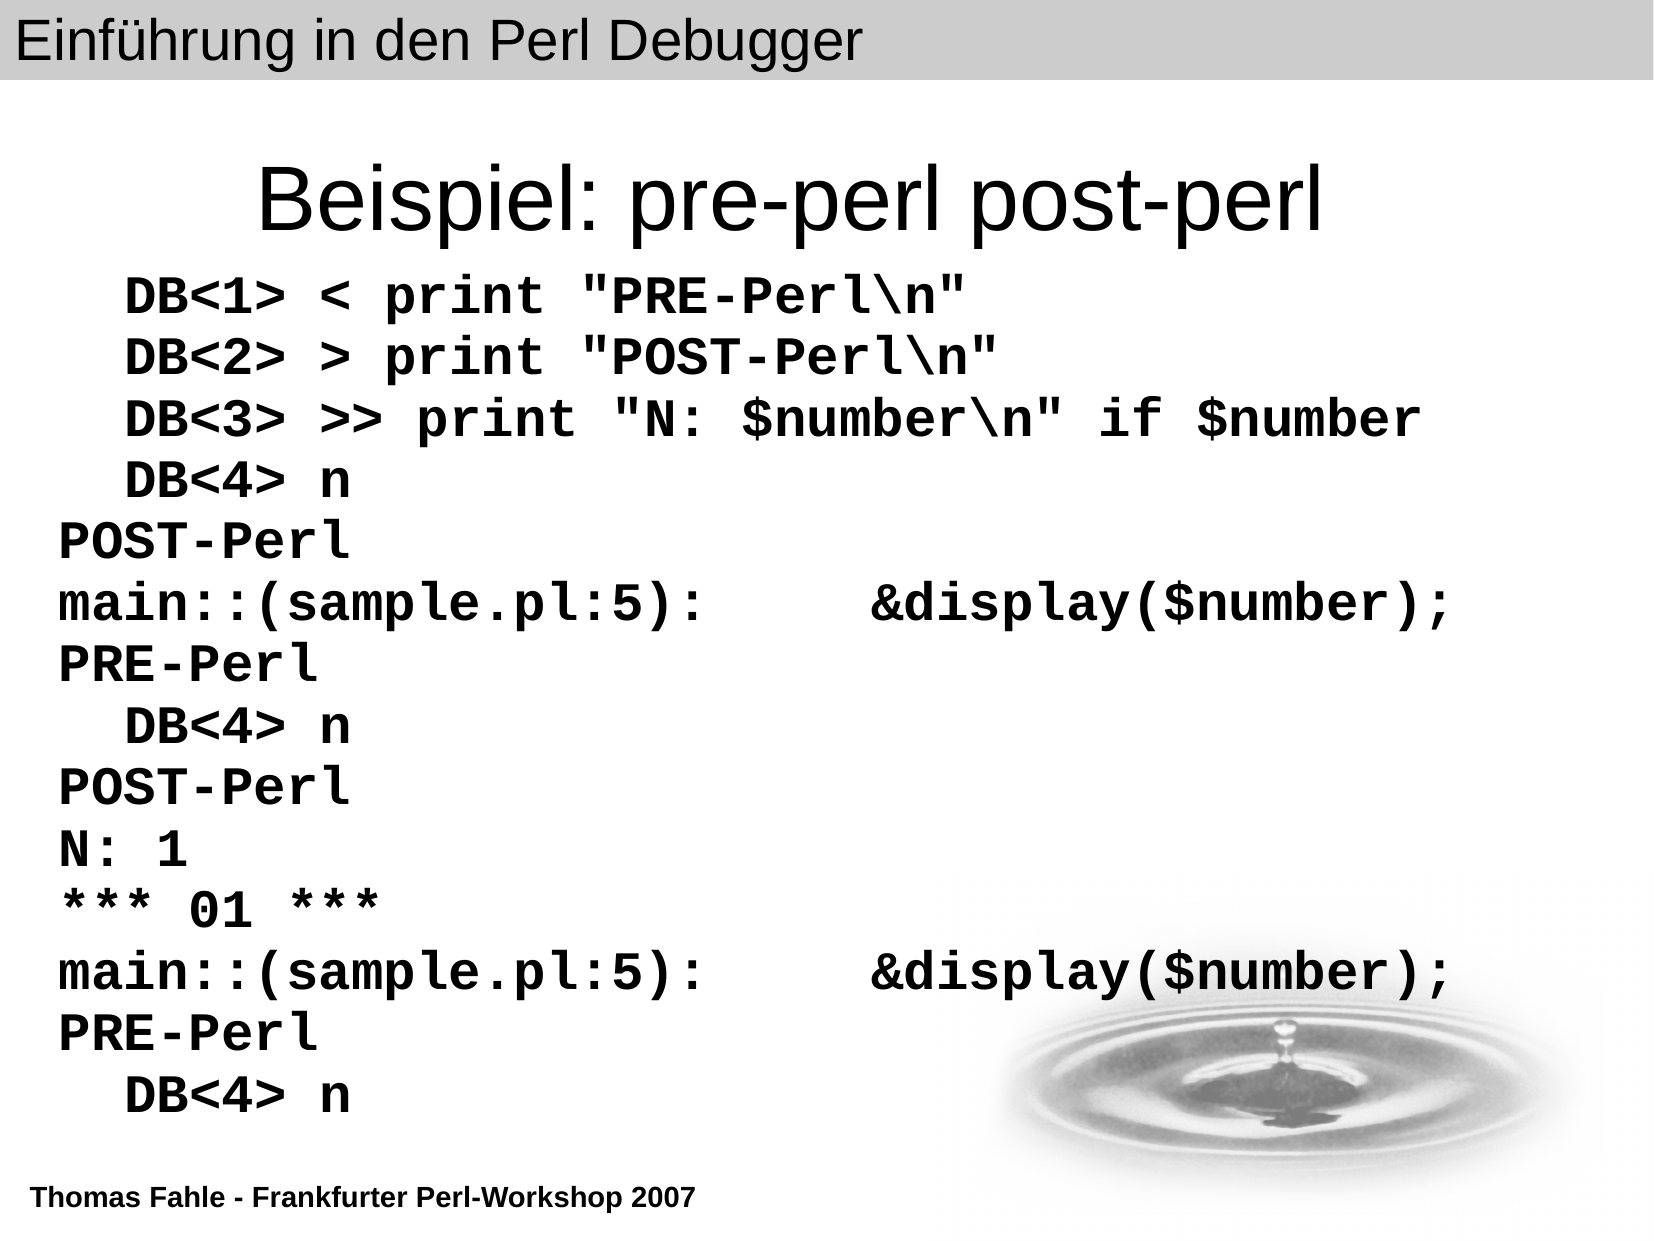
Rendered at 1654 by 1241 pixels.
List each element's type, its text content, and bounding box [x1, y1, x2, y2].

title Beispiel: pre-perl post-perl [47, 102, 1536, 296]
subtitle DB<1> < print "PRE-Perl\n" DB<2> > print "POST-Perl\n" DB<3> >> print "N: $number\n" if $number DB<4> n POST-Perl main::(sample.pl:5): &display($number); PRE-Perl DB<4> n POST-Perl N: 1 *** 01 *** main::(sample.pl:5): &display($number); PRE-Perl DB<4> n [59, 265, 1548, 1131]
picture [0, 80, 1654, 1241]
